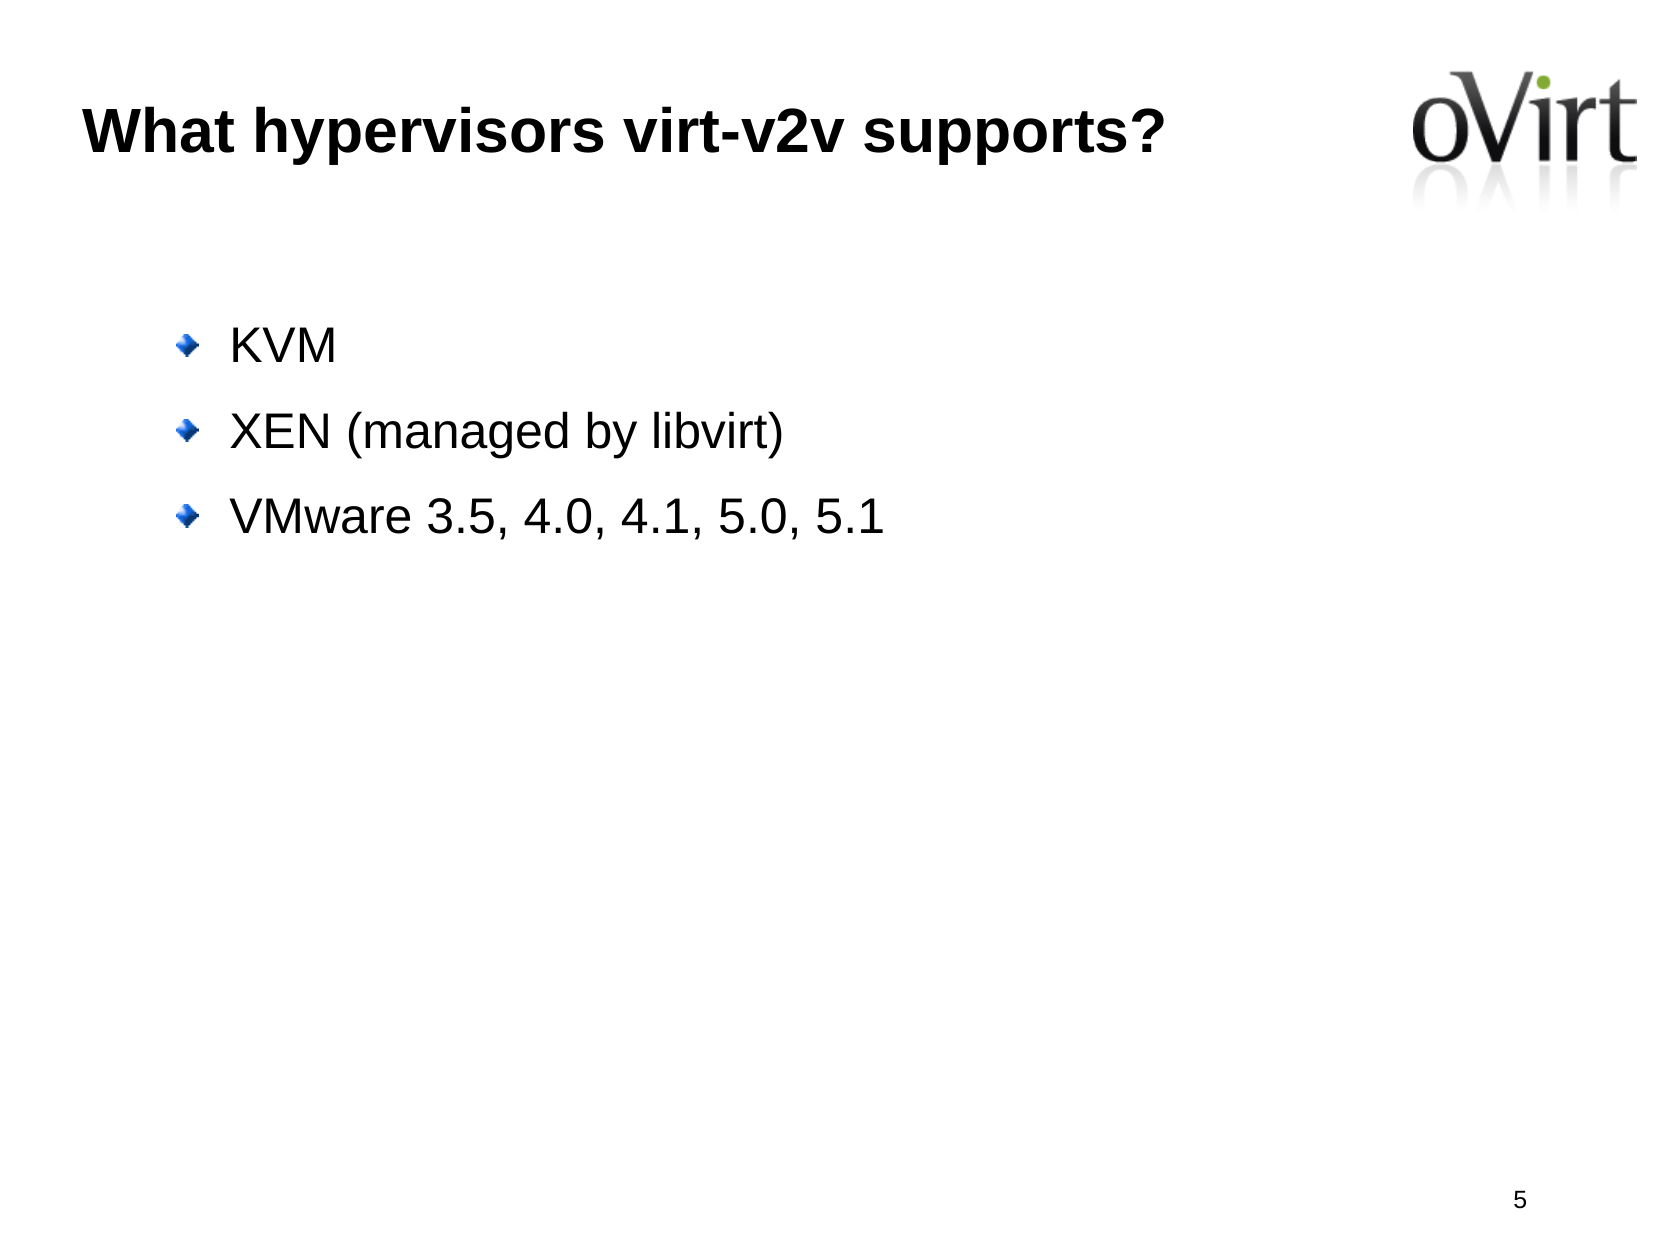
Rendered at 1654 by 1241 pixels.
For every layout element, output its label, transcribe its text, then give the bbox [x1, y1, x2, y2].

picture [1413, 63, 1637, 212]
list KVM XEN (managed by libvirt) VMware 3.5, 4.0, 4.1, 5.0, 5.1 [158, 317, 1353, 1112]
title What hypervisors virt-v2v supports? [82, 37, 1303, 226]
